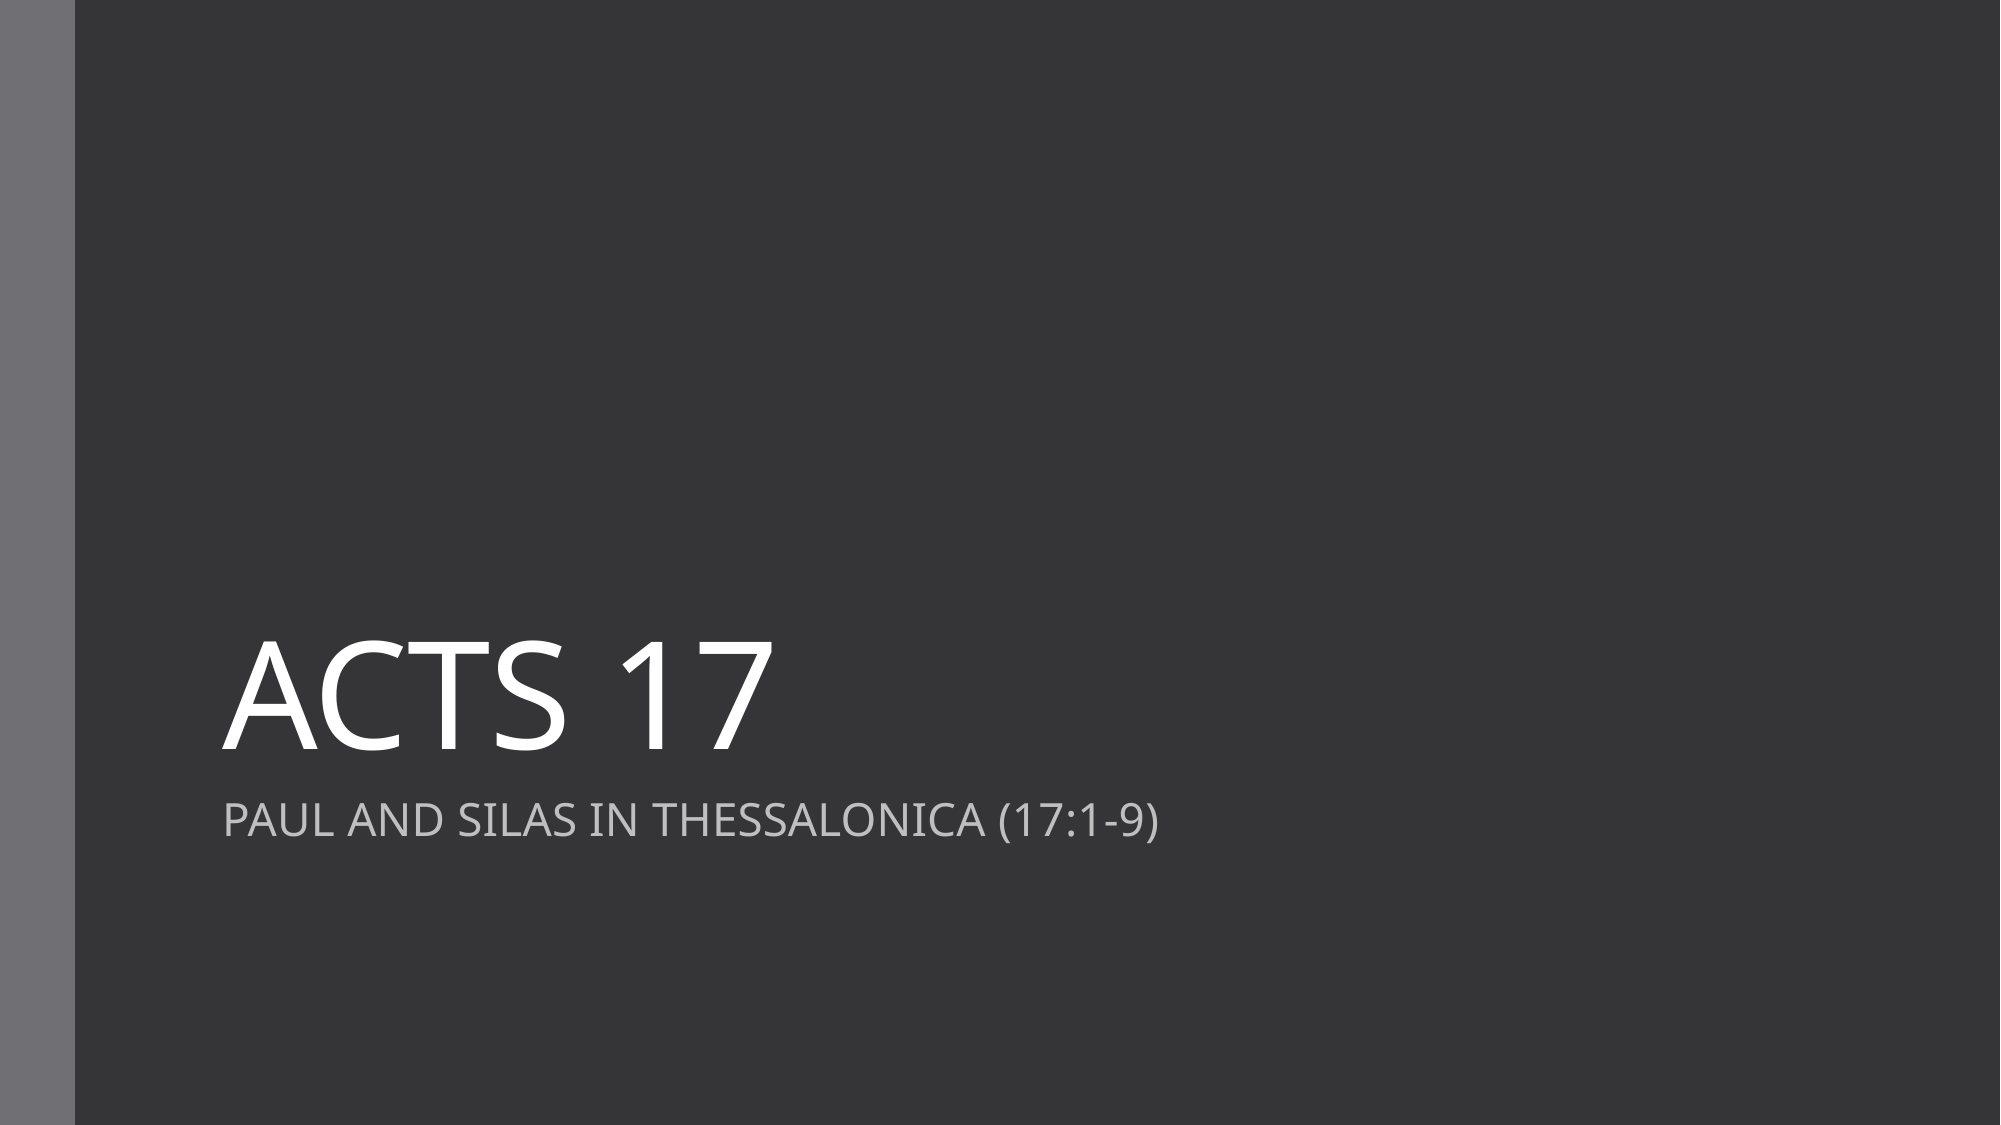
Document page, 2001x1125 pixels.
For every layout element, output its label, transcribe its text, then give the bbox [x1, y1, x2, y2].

title ACTS 17 [206, 124, 1752, 787]
subtitle PAUL AND SILAS IN THESSALONICA (17:1-9) [206, 787, 1752, 1066]
